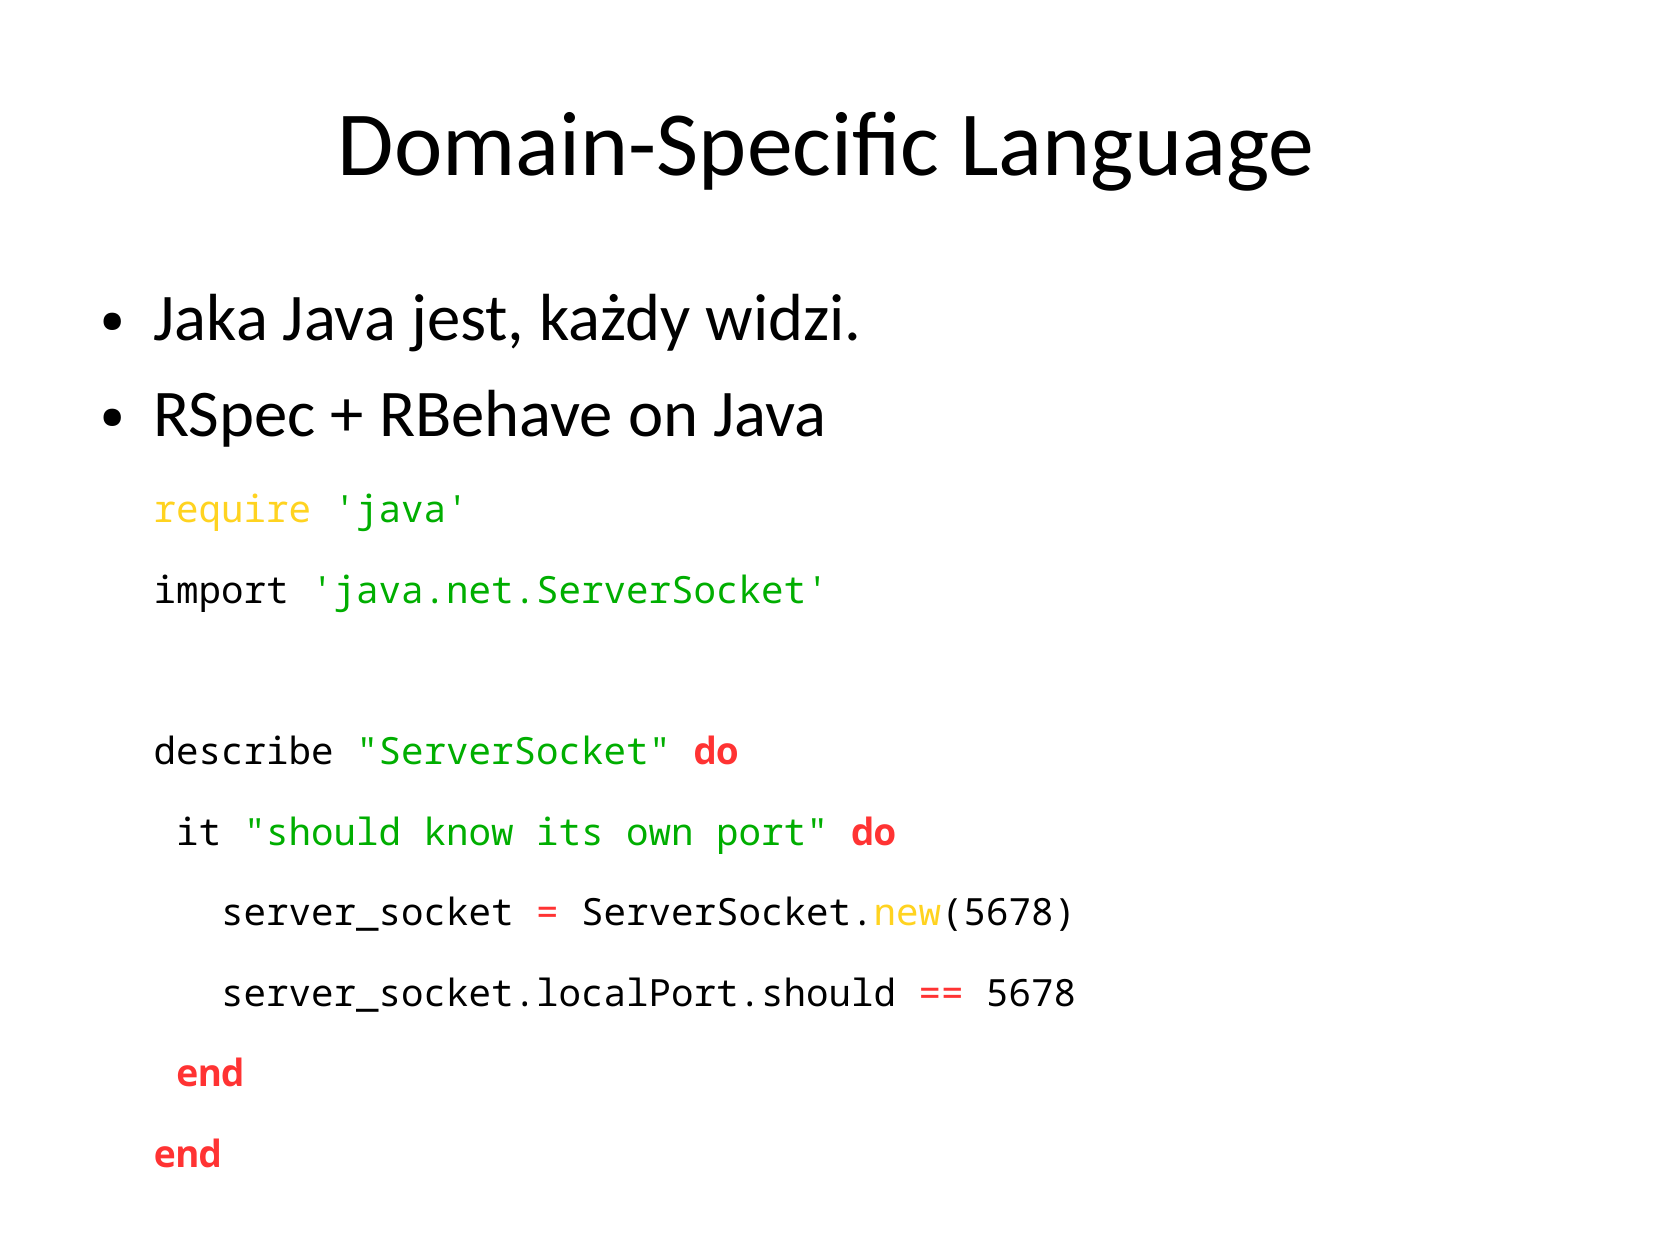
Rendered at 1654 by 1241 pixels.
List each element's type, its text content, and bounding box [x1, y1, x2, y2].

title Domain-Specific Language [82, 49, 1571, 257]
list Jaka Java jest, każdy widzi. RSpec + RBehave on Java require 'java' import 'java.net.ServerSocket' describe "ServerSocket" do it "should know its own port" do server_socket = ServerSocket.new(5678) server_socket.localPort.should == 5678 end end [82, 290, 1565, 1241]
